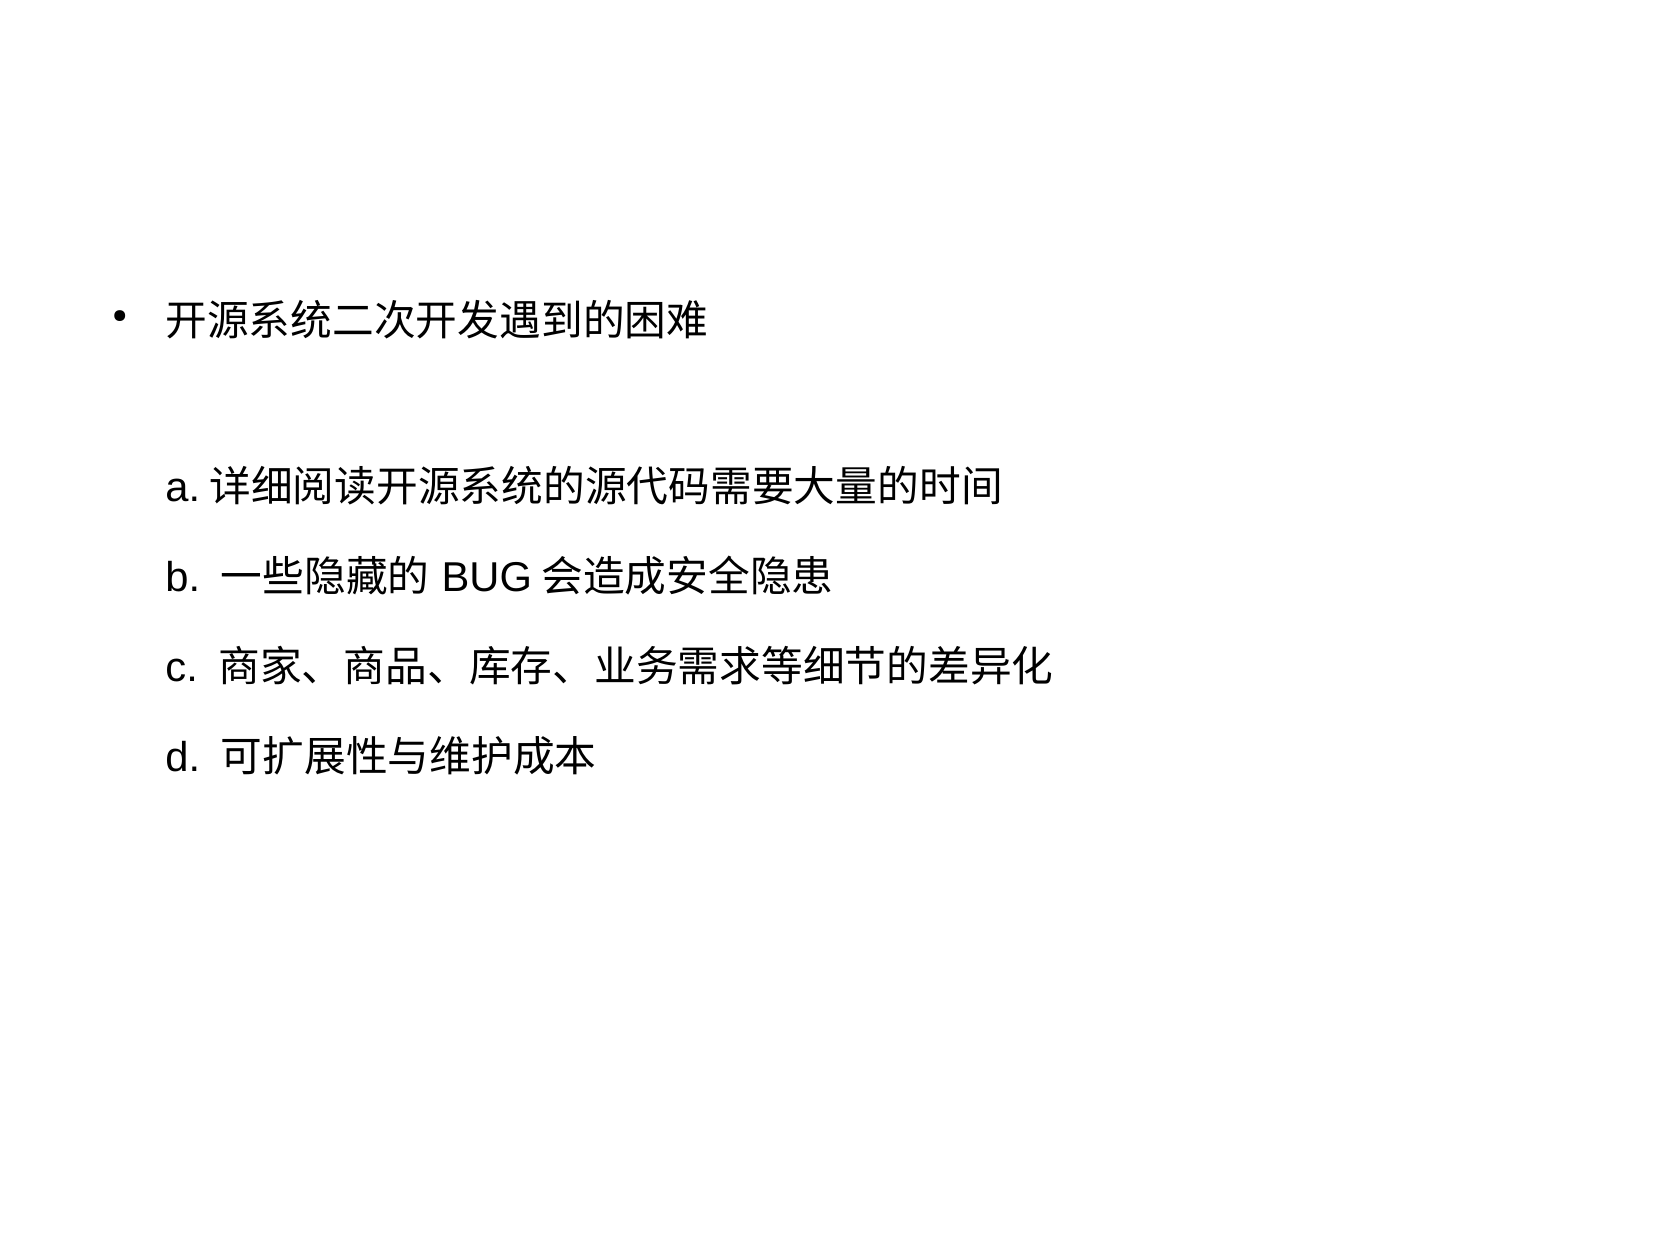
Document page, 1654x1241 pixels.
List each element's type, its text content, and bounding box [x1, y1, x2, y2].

list 开源系统二次开发遇到的困难 a.详细阅读开源系统的源代码需要大量的时间 b. 一些隐藏的BUG会造成安全隐患 c. 商家、商品、库存、业务需求等细节的差异化 d. 可扩展性与维护成本 [94, 106, 1571, 1146]
